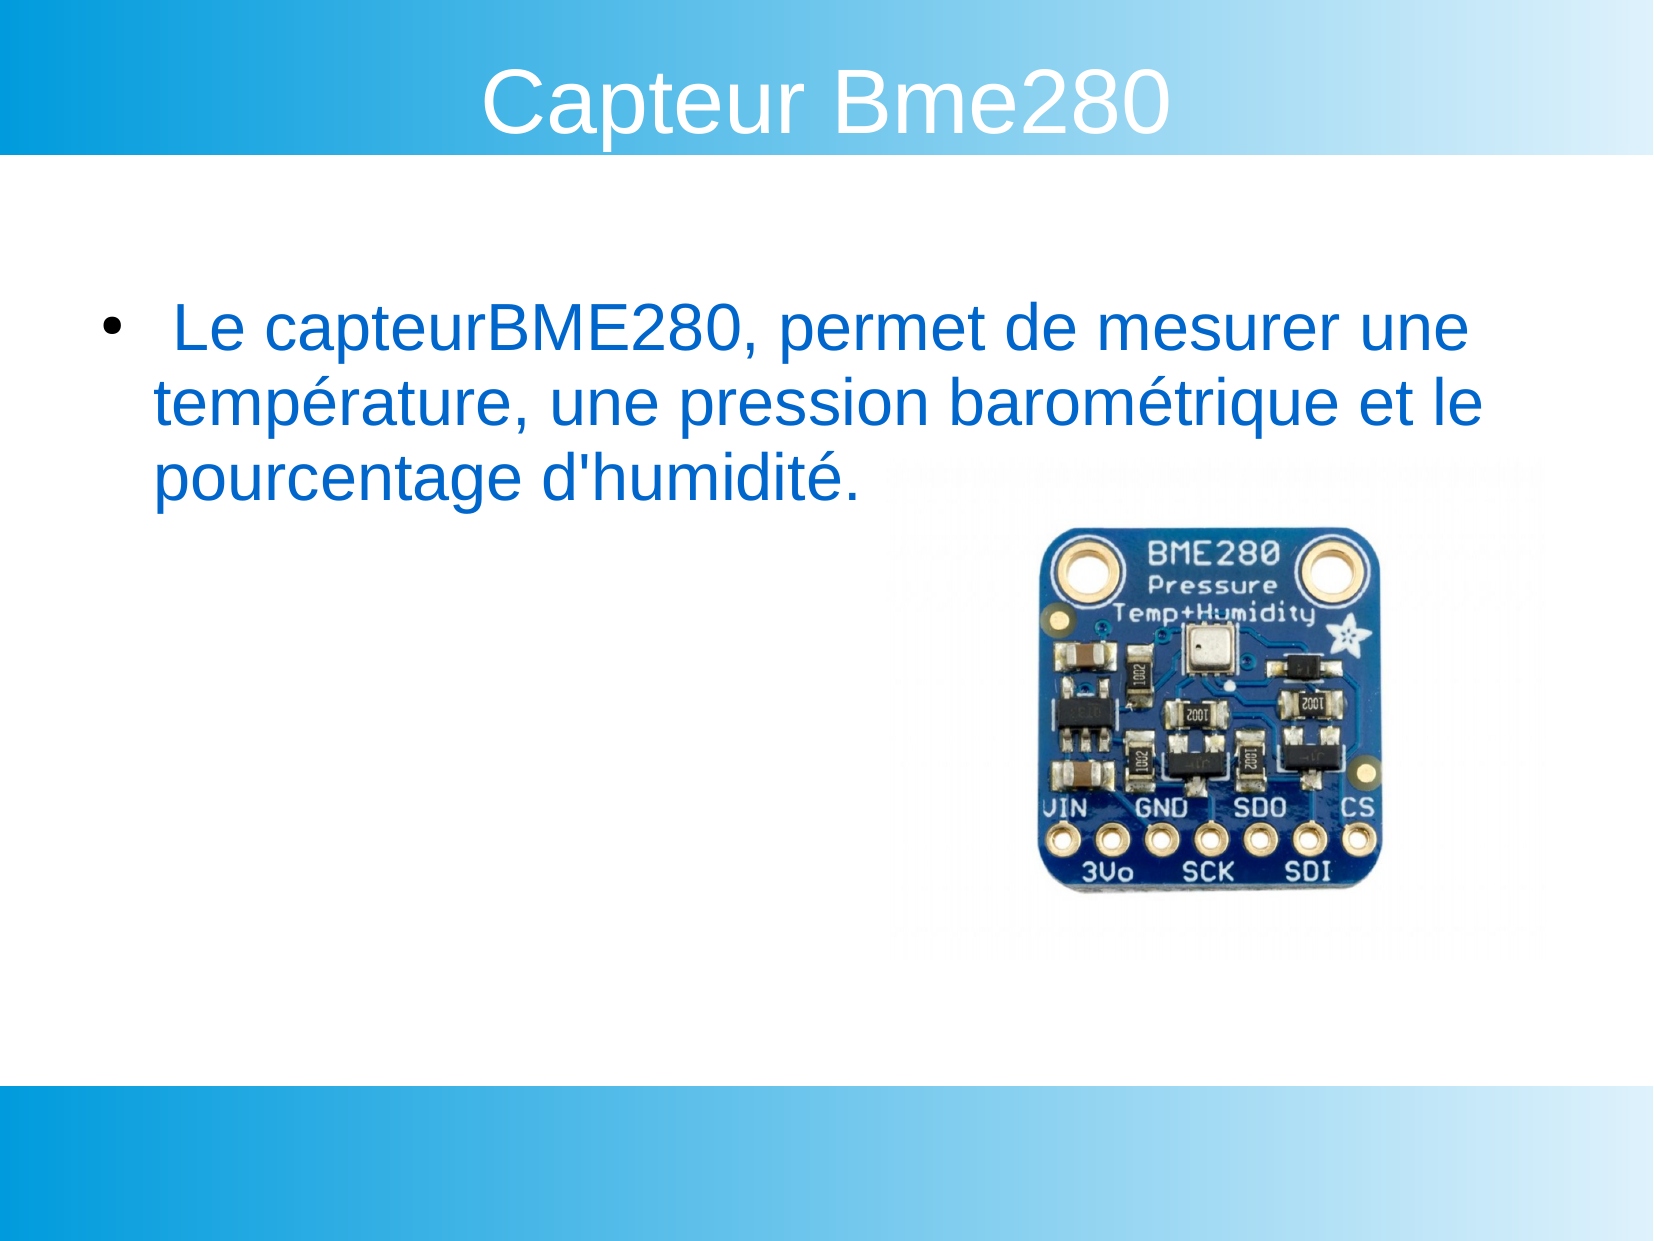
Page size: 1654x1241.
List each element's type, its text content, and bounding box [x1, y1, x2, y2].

picture [885, 456, 1546, 961]
list Le capteurBME280, permet de mesurer une température, une pression barométrique et le pourcentage d'humidité. [82, 290, 1571, 1010]
title Capteur Bme280 [82, 49, 1571, 155]
